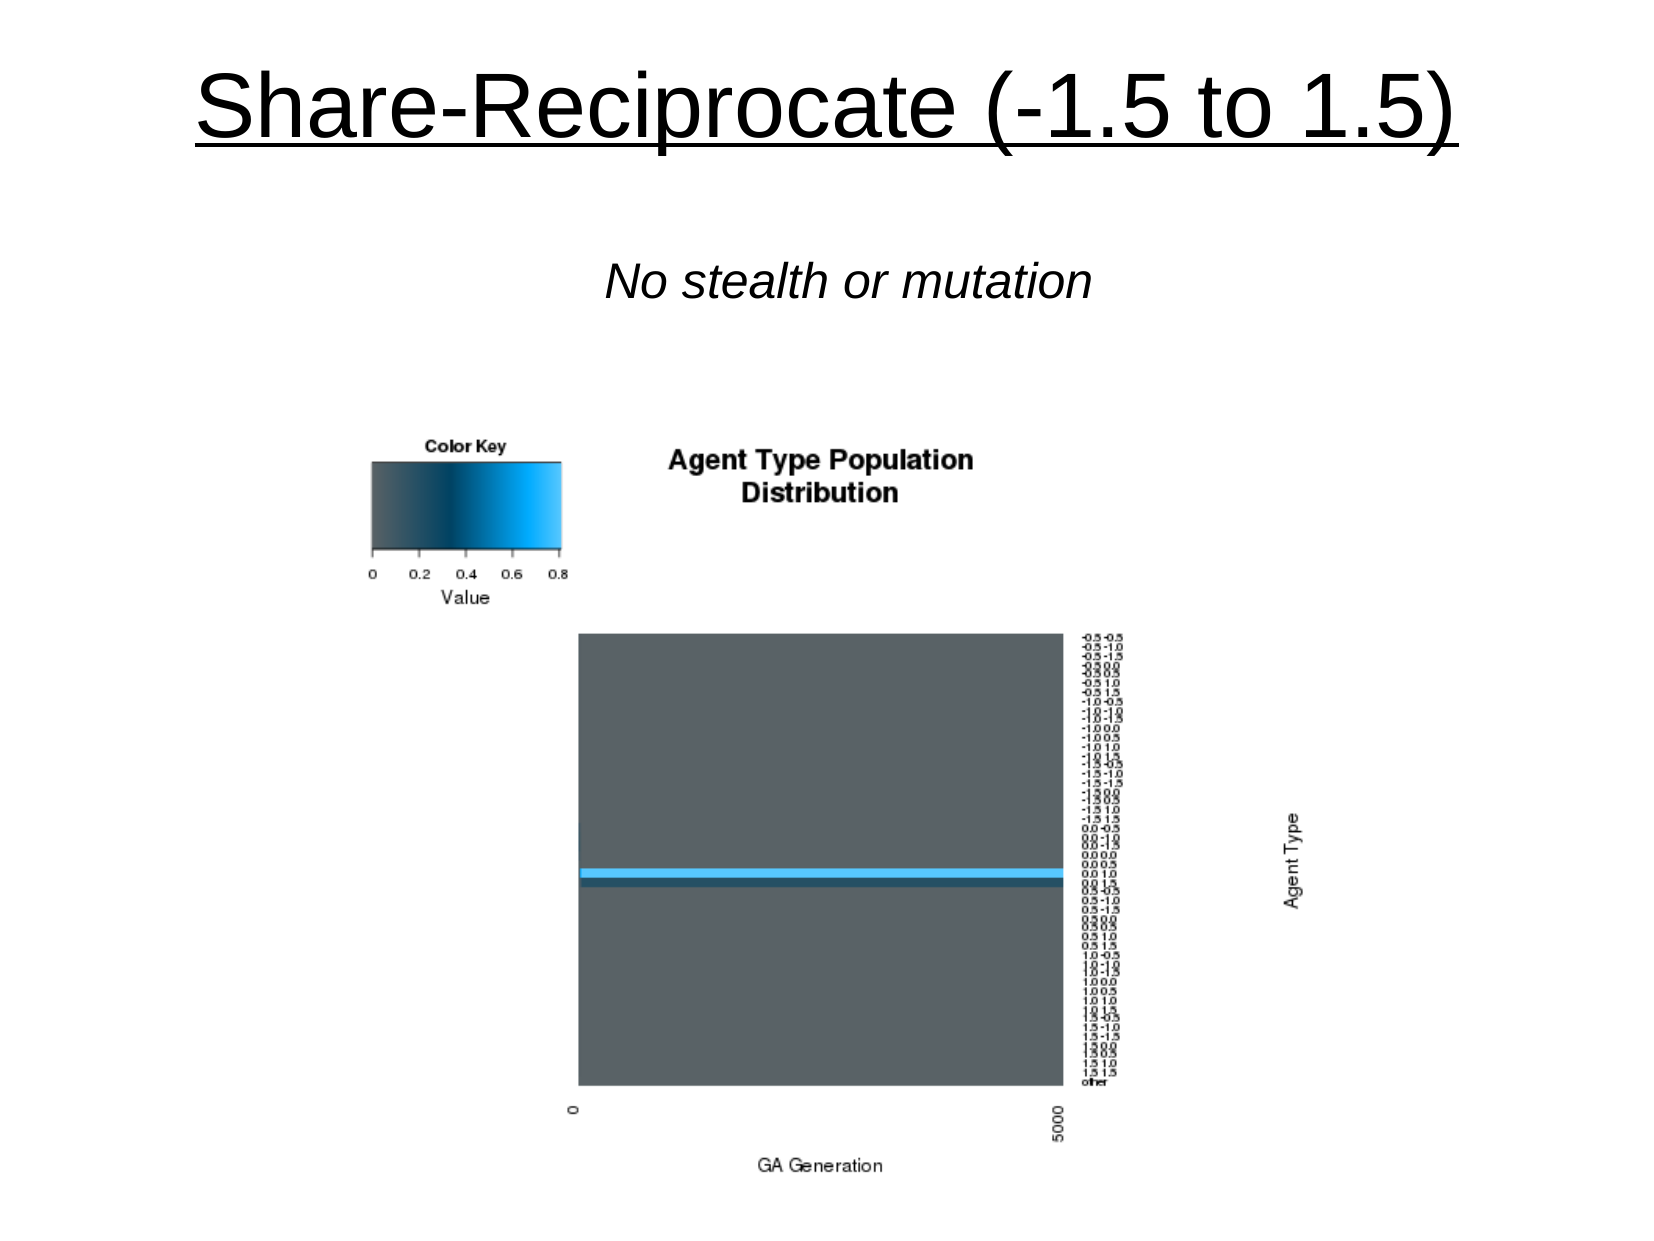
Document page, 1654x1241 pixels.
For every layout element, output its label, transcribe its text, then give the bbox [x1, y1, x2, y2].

title Share-Reciprocate (-1.5 to 1.5) [82, 2, 1571, 210]
picture [305, 429, 1306, 1180]
title No stealth or mutation [105, 177, 1594, 385]
